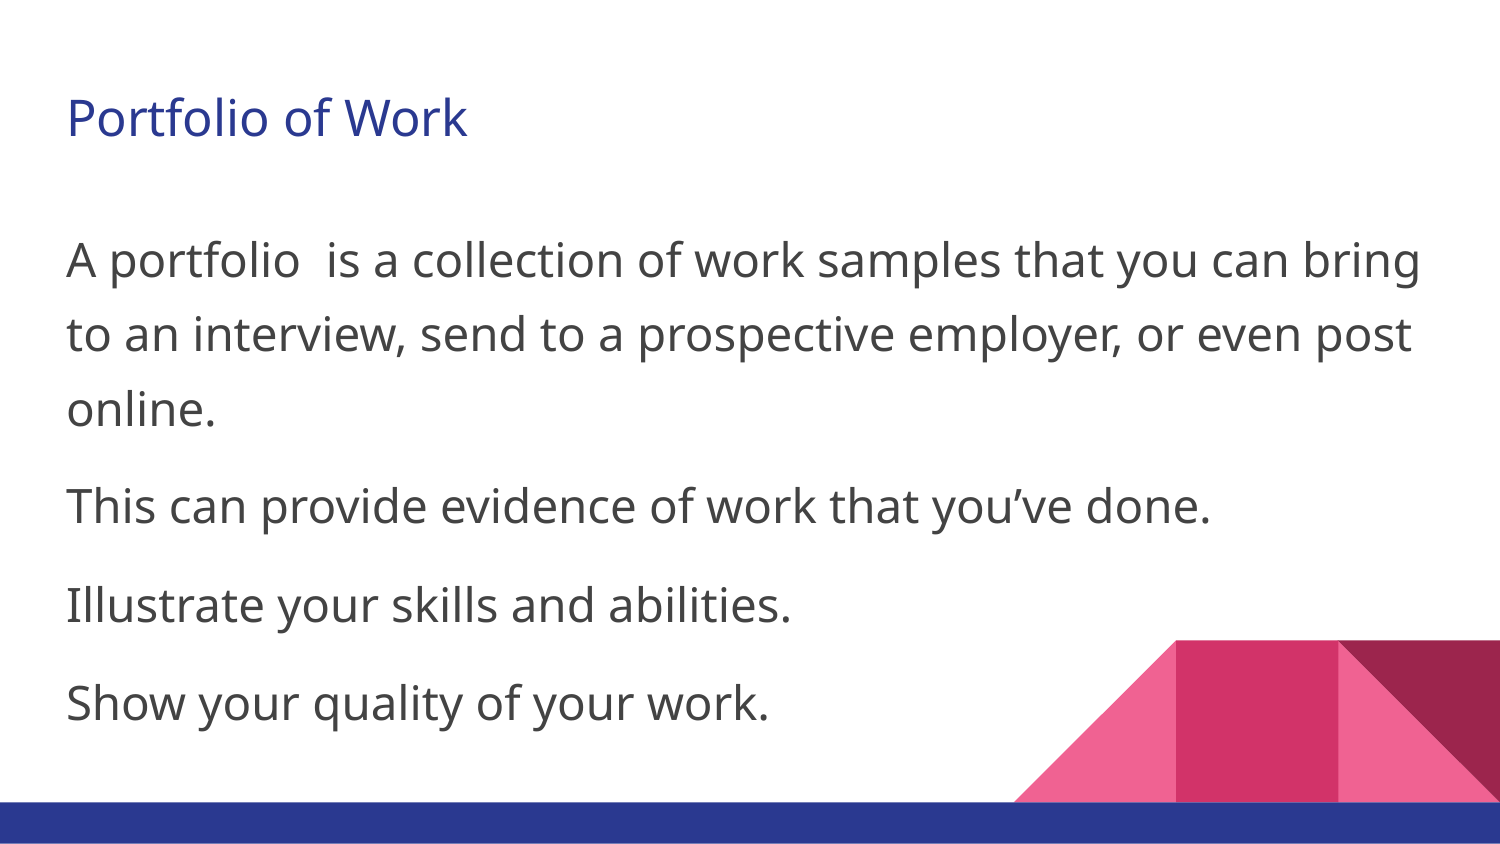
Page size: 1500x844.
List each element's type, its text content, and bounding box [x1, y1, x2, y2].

list A portfolio is a collection of work samples that you can bring to an interview, send to a prospective employer, or even post online. This can provide evidence of work that you’ve done. Illustrate your skills and abilities. Show your quality of your work. [51, 201, 1449, 750]
title Portfolio of Work [51, 67, 1449, 167]
